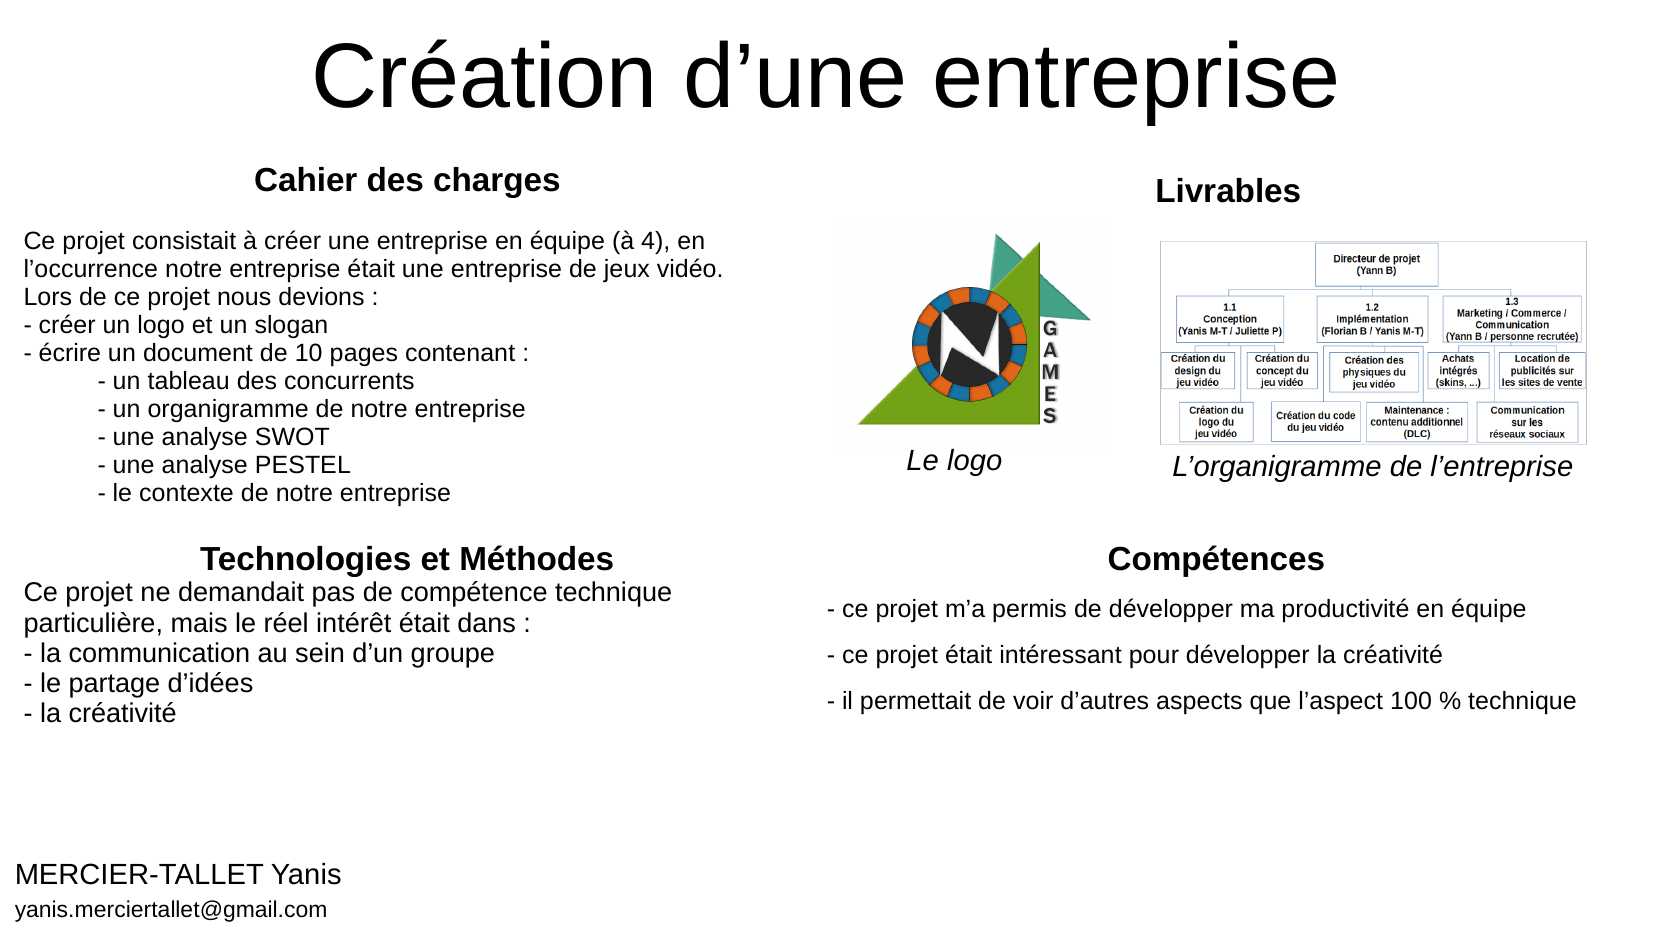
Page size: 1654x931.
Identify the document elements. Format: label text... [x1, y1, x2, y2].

title Création d’une entreprise [82, 0, 1571, 154]
text_box Livrables [826, 165, 1630, 218]
text_box Le logo [891, 437, 1028, 485]
text_box Cahier des charges Ce projet consistait à créer une entreprise en équipe (à 4), en l’occurrence notre entreprise était une entreprise de jeux vidéo. Lors de ce projet nous devions : - créer un logo et un slogan - écrire un document de 10 pages contenant : - un tableau des concurrents - un organigramme de notre entreprise - une analyse SWOT - une analyse PESTEL - le contexte de notre entreprise [23, 141, 792, 540]
picture [838, 217, 1112, 449]
text_box MERCIER-TALLET Yanis [0, 850, 461, 889]
text_box yanis.merciertallet@gmail.com [0, 889, 591, 931]
text_box Technologies et Méthodes Ce projet ne demandait pas de compétence technique particulière, mais le réel intérêt était dans : - la communication au sein d’un groupe - le partage d’idées - la créativité [23, 540, 792, 898]
text_box Compétences - ce projet m’a permis de développer ma productivité en équipe - ce projet était intéressant pour développer la créativité - il permettait de voir d’autres aspects que l’aspect 100 % technique [826, 540, 1607, 910]
picture [1157, 236, 1590, 442]
text_box L’organigramme de l’entreprise [1157, 442, 1619, 491]
